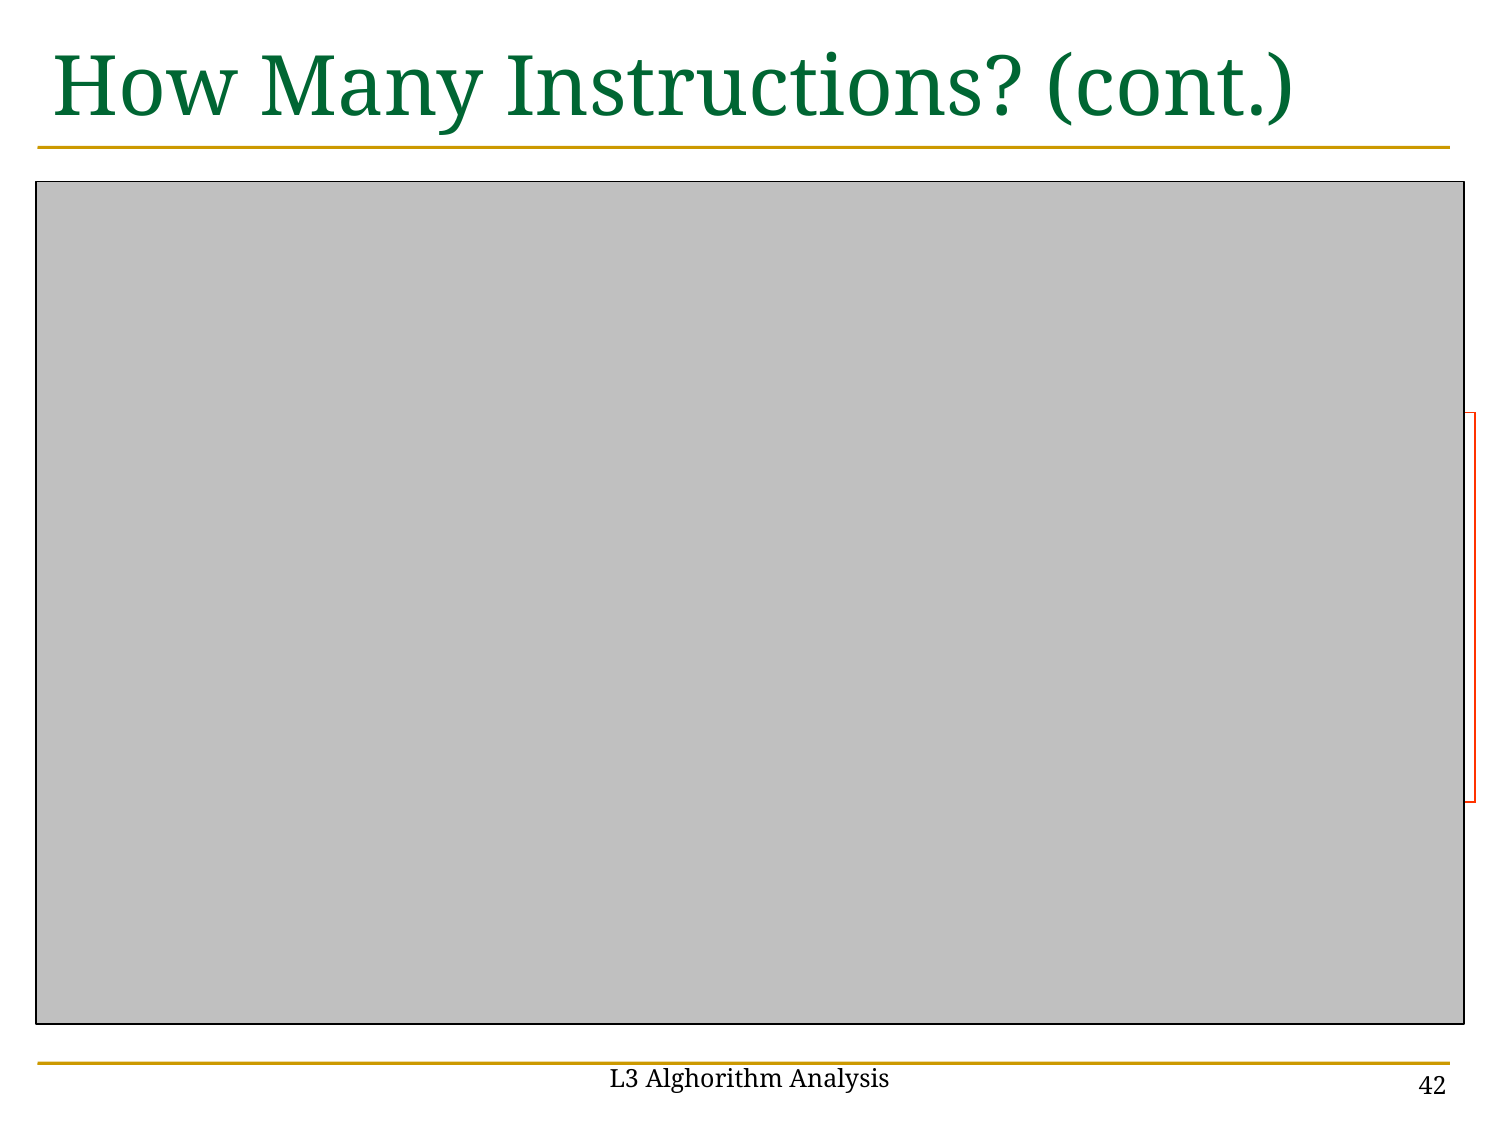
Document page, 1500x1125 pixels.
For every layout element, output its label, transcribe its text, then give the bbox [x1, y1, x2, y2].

footer L3 Alghorithm Analysis [512, 1025, 988, 1100]
text_box [36, 181, 1464, 1024]
text_box Add 3 more initial instructions n( 3n + 4 ) + 3 instructions [1464, 412, 1475, 803]
slide_number <number> [1111, 1036, 1462, 1112]
title How Many Instructions? (cont.) [37, 24, 1450, 181]
